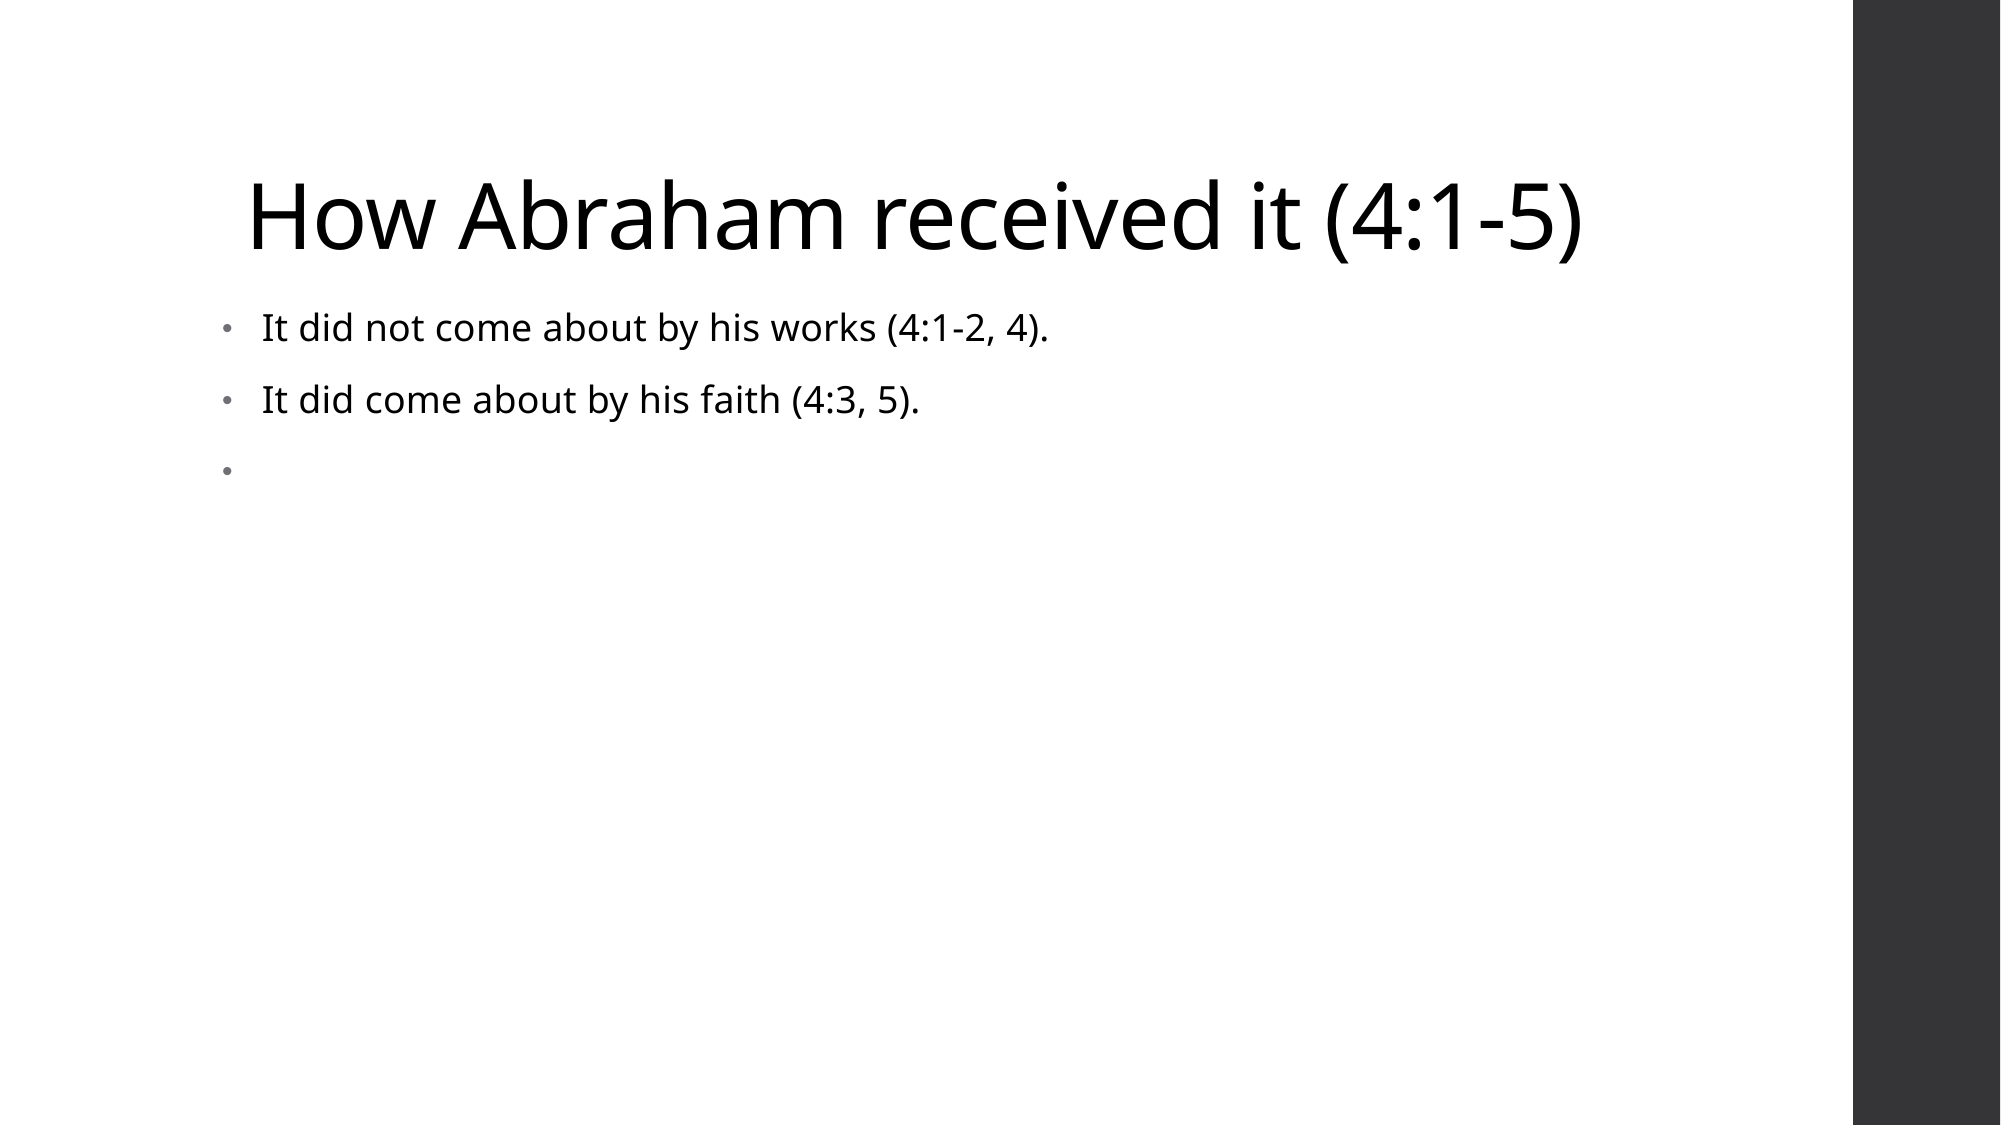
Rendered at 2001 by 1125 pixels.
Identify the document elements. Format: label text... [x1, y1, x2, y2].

list It did not come about by his works (4:1-2, 4). It did come about by his faith (4:3, 5). [206, 299, 1617, 1014]
title How Abraham received it (4:1-5) [206, 60, 1797, 278]
